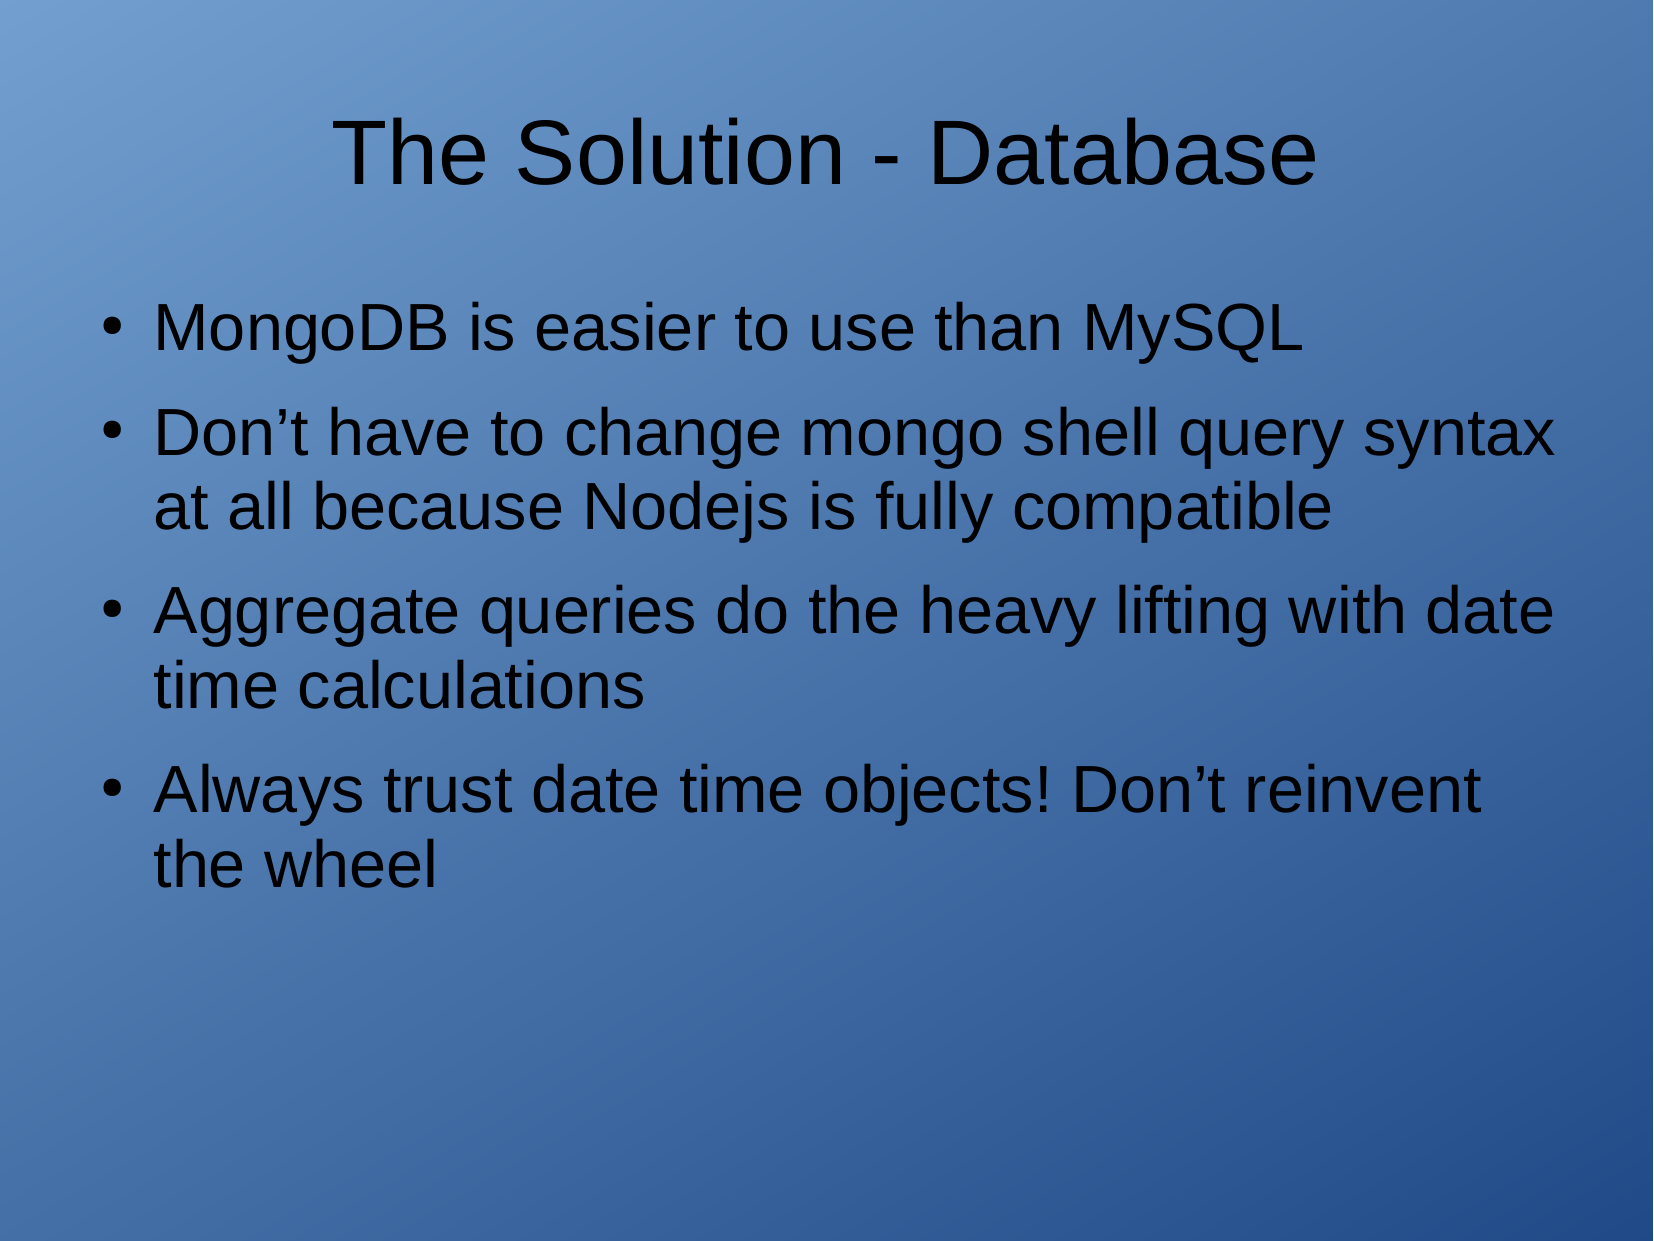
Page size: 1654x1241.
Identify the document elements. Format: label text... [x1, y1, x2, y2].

list MongoDB is easier to use than MySQL Don’t have to change mongo shell query syntax at all because Nodejs is fully compatible Aggregate queries do the heavy lifting with date time calculations Always trust date time objects! Don’t reinvent the wheel [82, 290, 1571, 1010]
title The Solution - Database [82, 49, 1571, 257]
